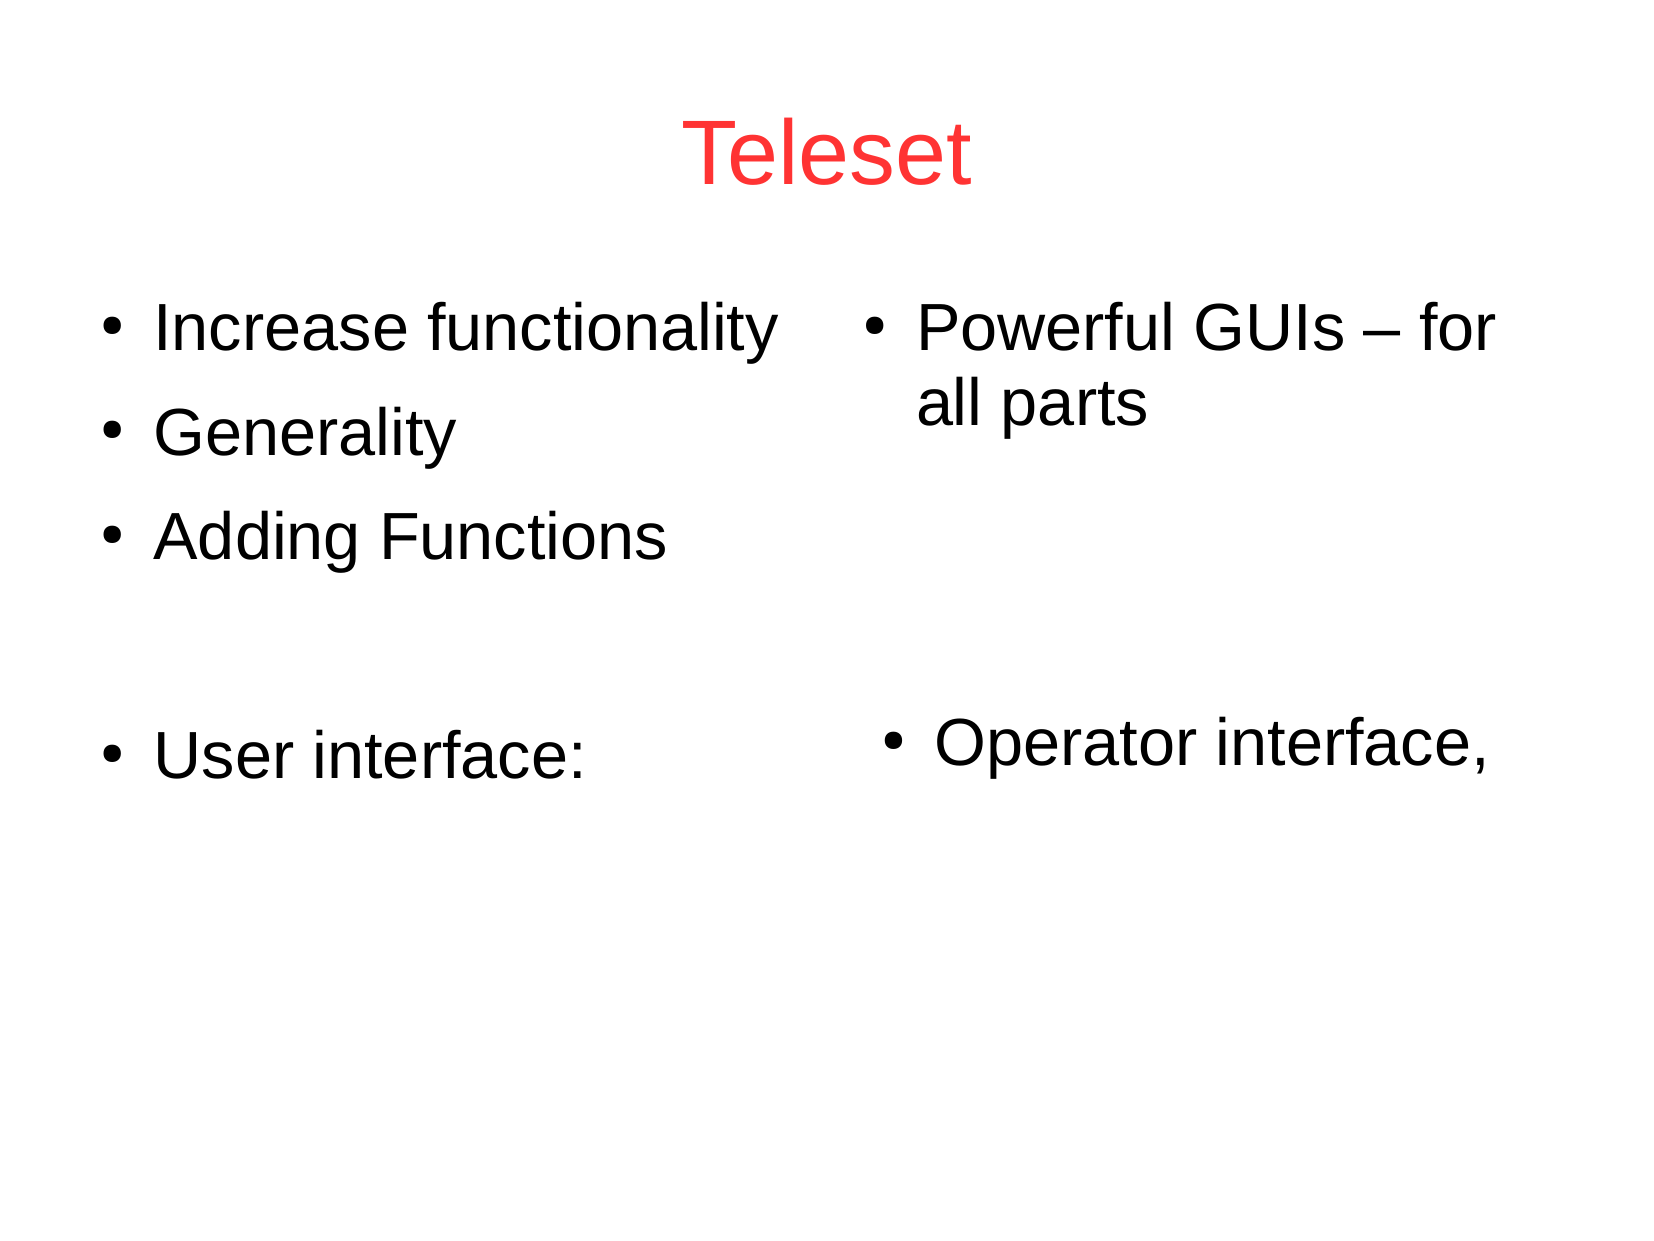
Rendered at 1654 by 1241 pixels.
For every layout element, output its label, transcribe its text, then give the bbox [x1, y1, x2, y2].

list Operator interface, [863, 705, 1591, 1096]
title Teleset [82, 49, 1571, 257]
list Powerful GUIs – for all parts [845, 290, 1572, 681]
list User interface: [82, 717, 809, 1109]
list Increase functionality Generality Adding Functions [82, 290, 809, 681]
